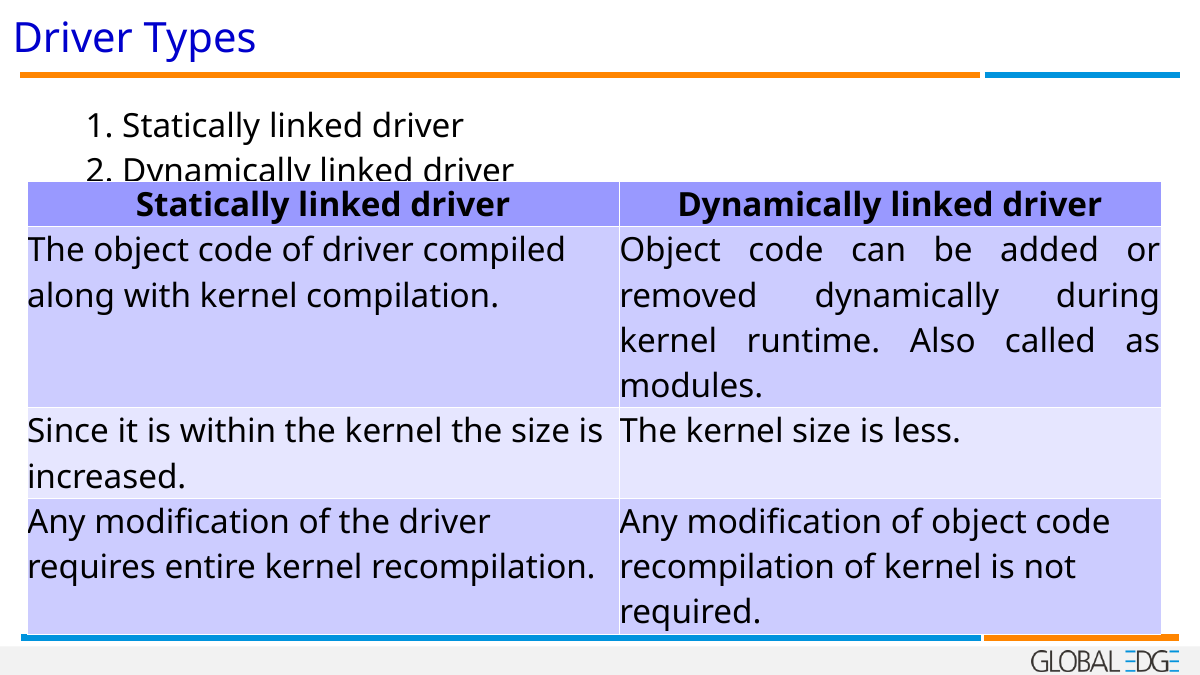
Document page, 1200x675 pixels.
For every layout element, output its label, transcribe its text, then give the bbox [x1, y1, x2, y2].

table_header Statically linked driver [28, 182, 619, 226]
table_cell Since it is within the kernel the size is increased. [28, 408, 619, 498]
table_cell Any modification of the driver requires entire kernel recompilation. [28, 499, 619, 634]
title Driver Types [12, 9, 1088, 63]
table_cell Object code can be added or removed dynamically during kernel runtime. Also called as modules. [620, 227, 1161, 407]
picture [1031, 650, 1179, 672]
table_cell The object code of driver compiled along with kernel compilation. [28, 227, 619, 407]
table_cell The kernel size is less. [620, 408, 1161, 498]
text_box 1. Statically linked driver 2. Dynamically linked driver [70, 94, 1193, 626]
table_cell Any modification of object code recompilation of kernel is not required. [620, 499, 1161, 634]
table_header Dynamically linked driver [620, 182, 1161, 226]
